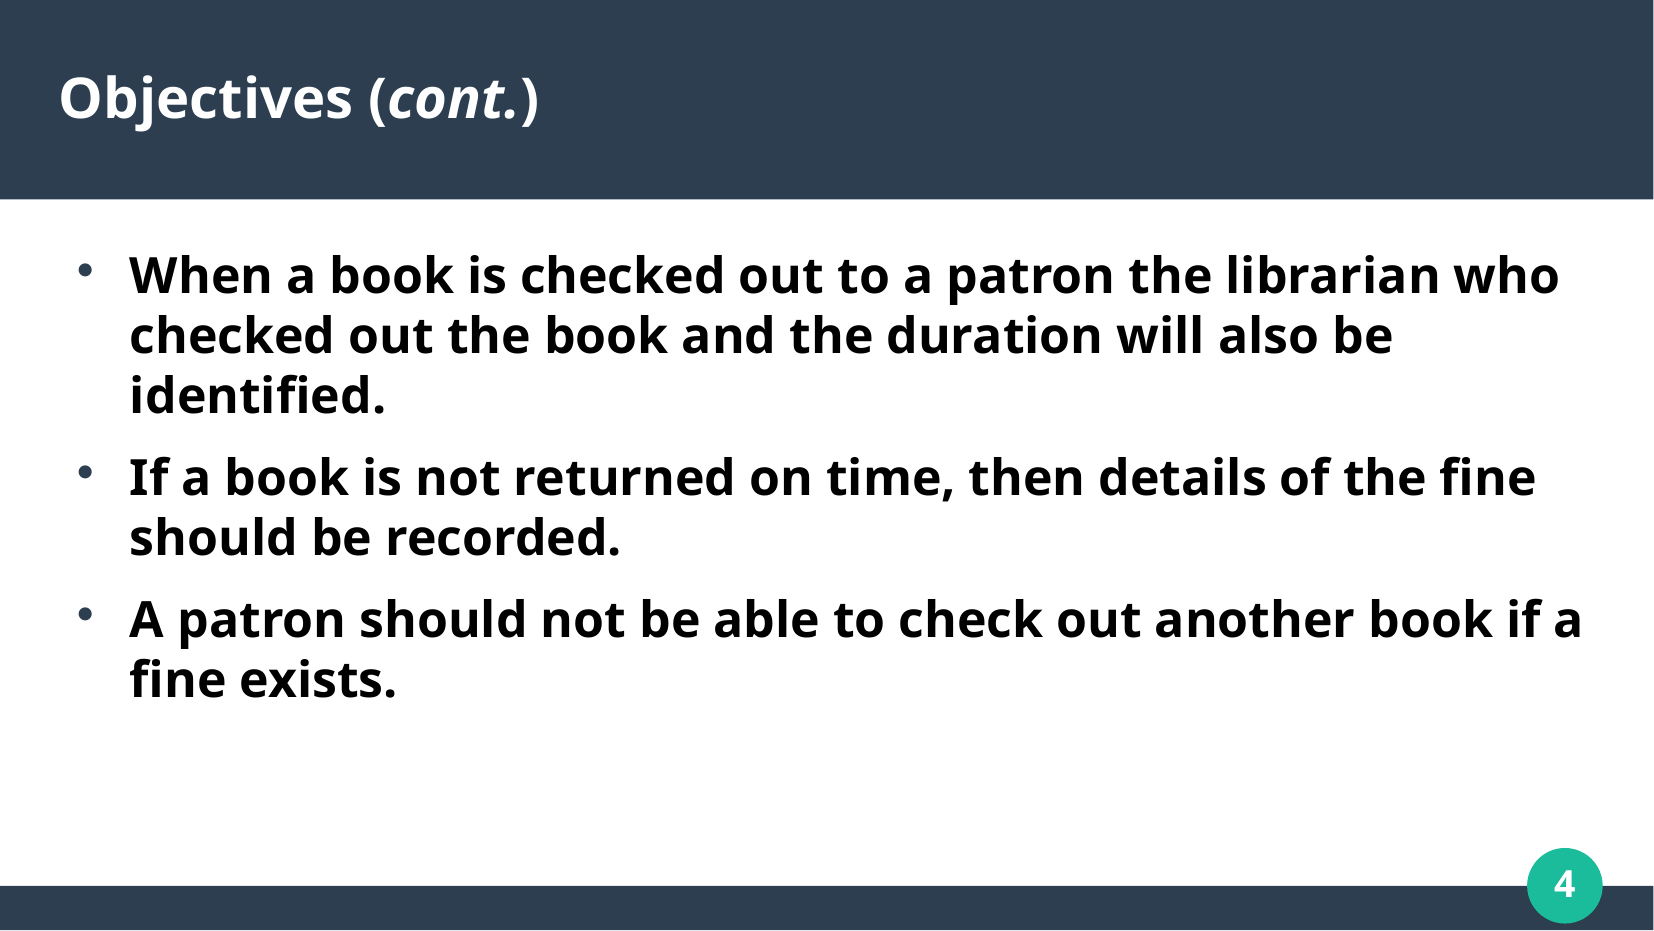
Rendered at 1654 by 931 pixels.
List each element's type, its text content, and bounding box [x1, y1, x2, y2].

title Objectives (cont.) [59, 37, 1595, 155]
list When a book is checked out to a patron the librarian who checked out the book and the duration will also be identified. If a book is not returned on time, then details of the fine should be recorded. A patron should not be able to check out another book if a fine exists. [59, 243, 1595, 864]
